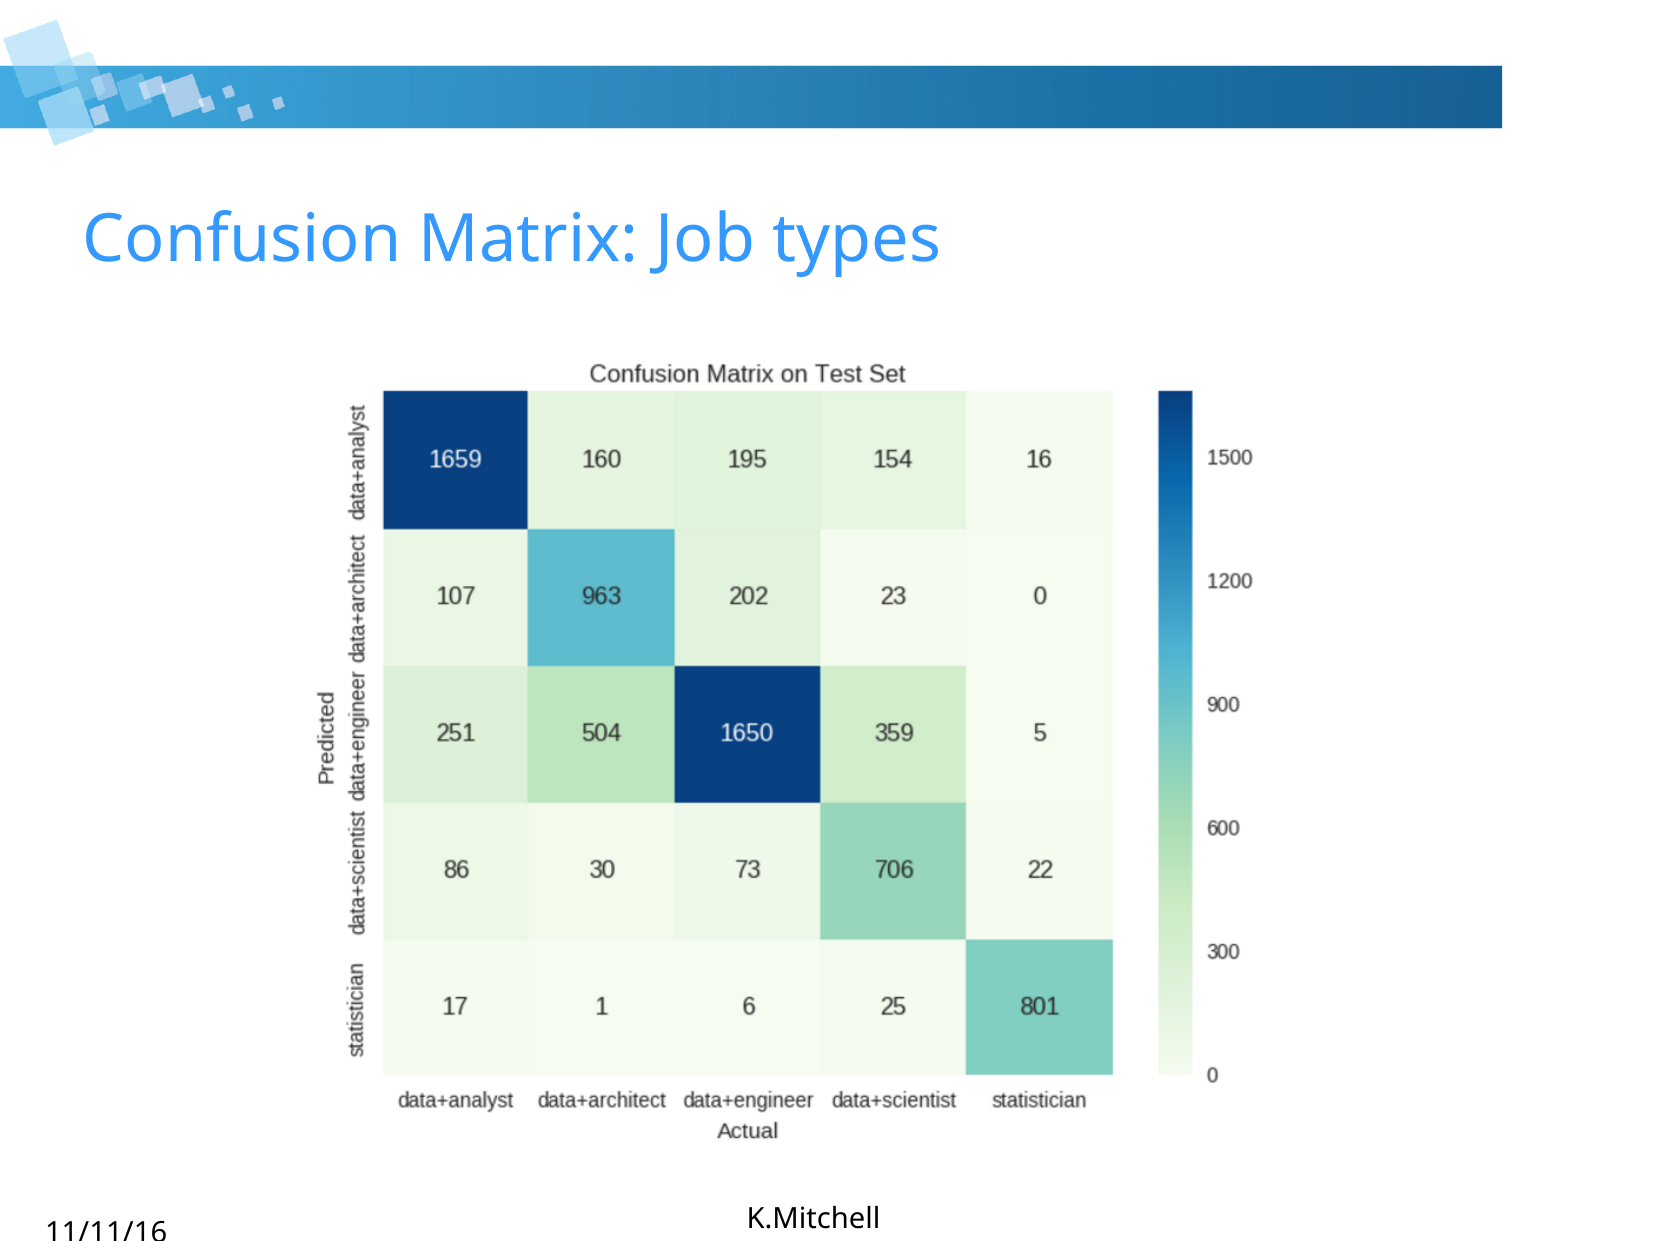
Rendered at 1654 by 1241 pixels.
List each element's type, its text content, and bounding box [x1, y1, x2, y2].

picture [0, 7, 1503, 1171]
title Confusion Matrix: Job types [82, 132, 1571, 340]
